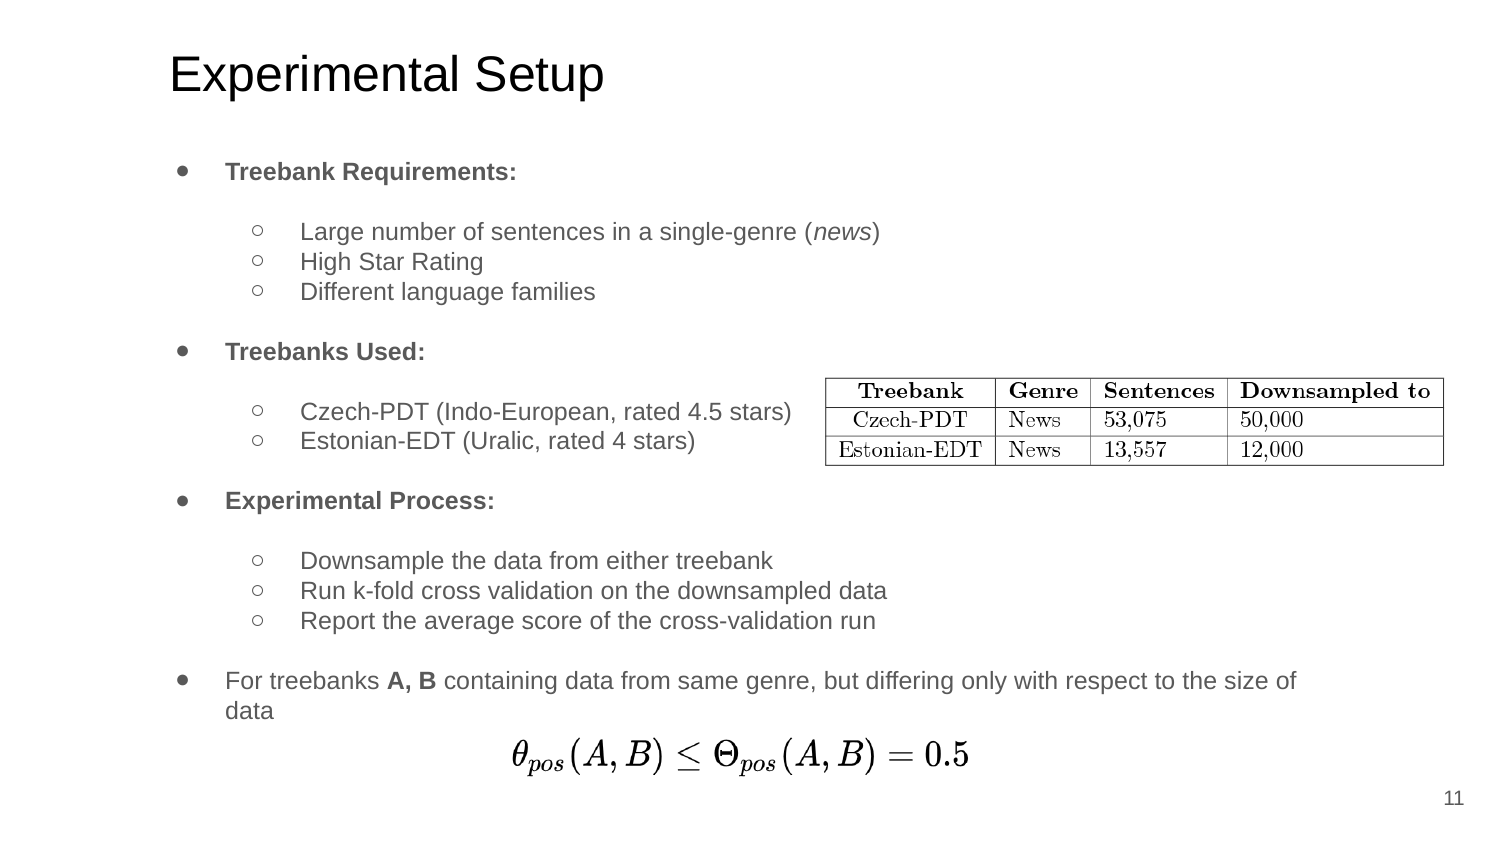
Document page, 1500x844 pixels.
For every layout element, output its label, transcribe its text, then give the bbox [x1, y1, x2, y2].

slide_number 1 [1389, 764, 1480, 830]
list Treebank Requirements: Large number of sentences in a single-genre (news) High Star Rating Different language families Treebanks Used: Czech-PDT (Indo-European, rated 4.5 stars) Estonian-EDT (Uralic, rated 4 stars) Experimental Process: Downsample the data from either treebank Run k-fold cross validation on the downsampled data Report the average score of the cross-validation run For treebanks A, B containing data from same genre, but differing only with respect to the size of data [135, 140, 1346, 742]
picture [816, 368, 1452, 476]
title Experimental Setup [154, 26, 1346, 92]
picture [511, 735, 970, 778]
